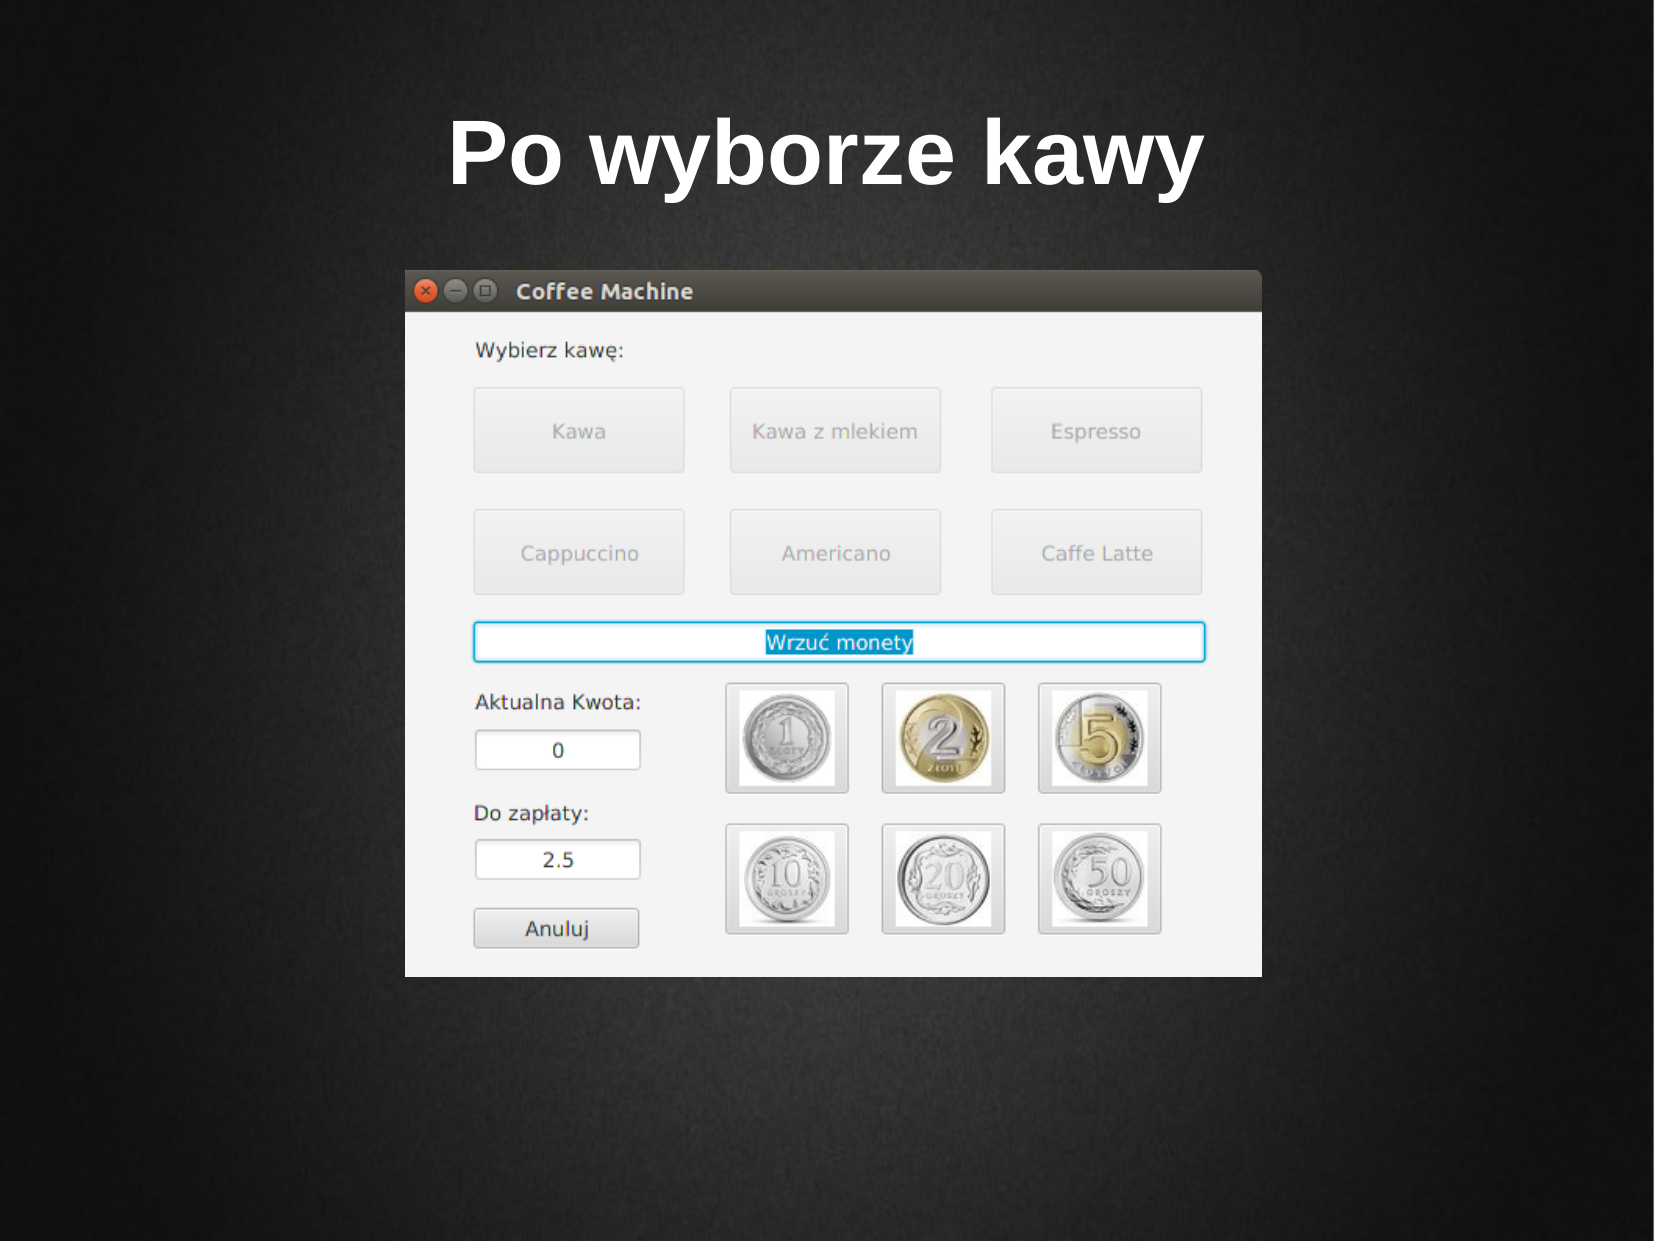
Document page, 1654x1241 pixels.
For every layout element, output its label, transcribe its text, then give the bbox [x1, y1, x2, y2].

title Po wyborze kawy [82, 49, 1571, 257]
picture [0, 0, 1654, 1241]
